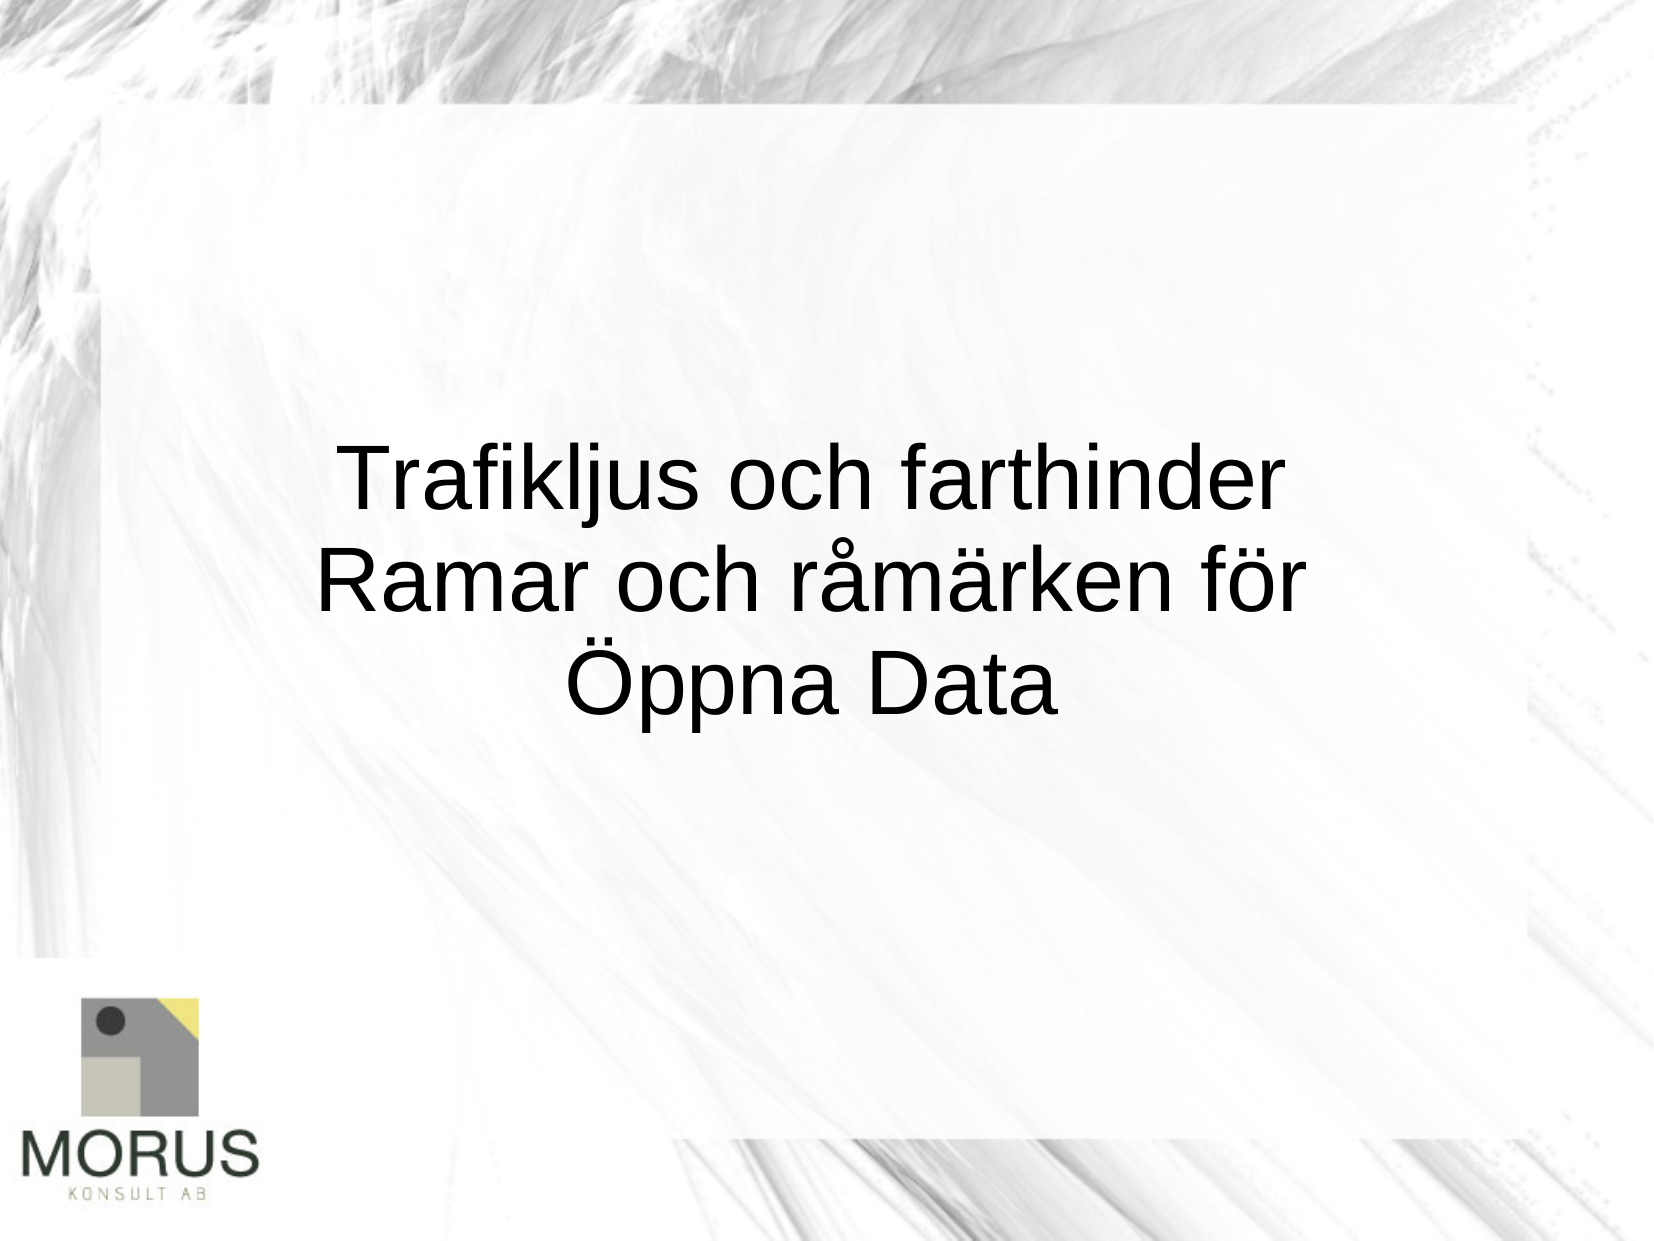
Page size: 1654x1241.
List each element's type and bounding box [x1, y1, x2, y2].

picture [0, 0, 1654, 1241]
list [118, 319, 1571, 931]
